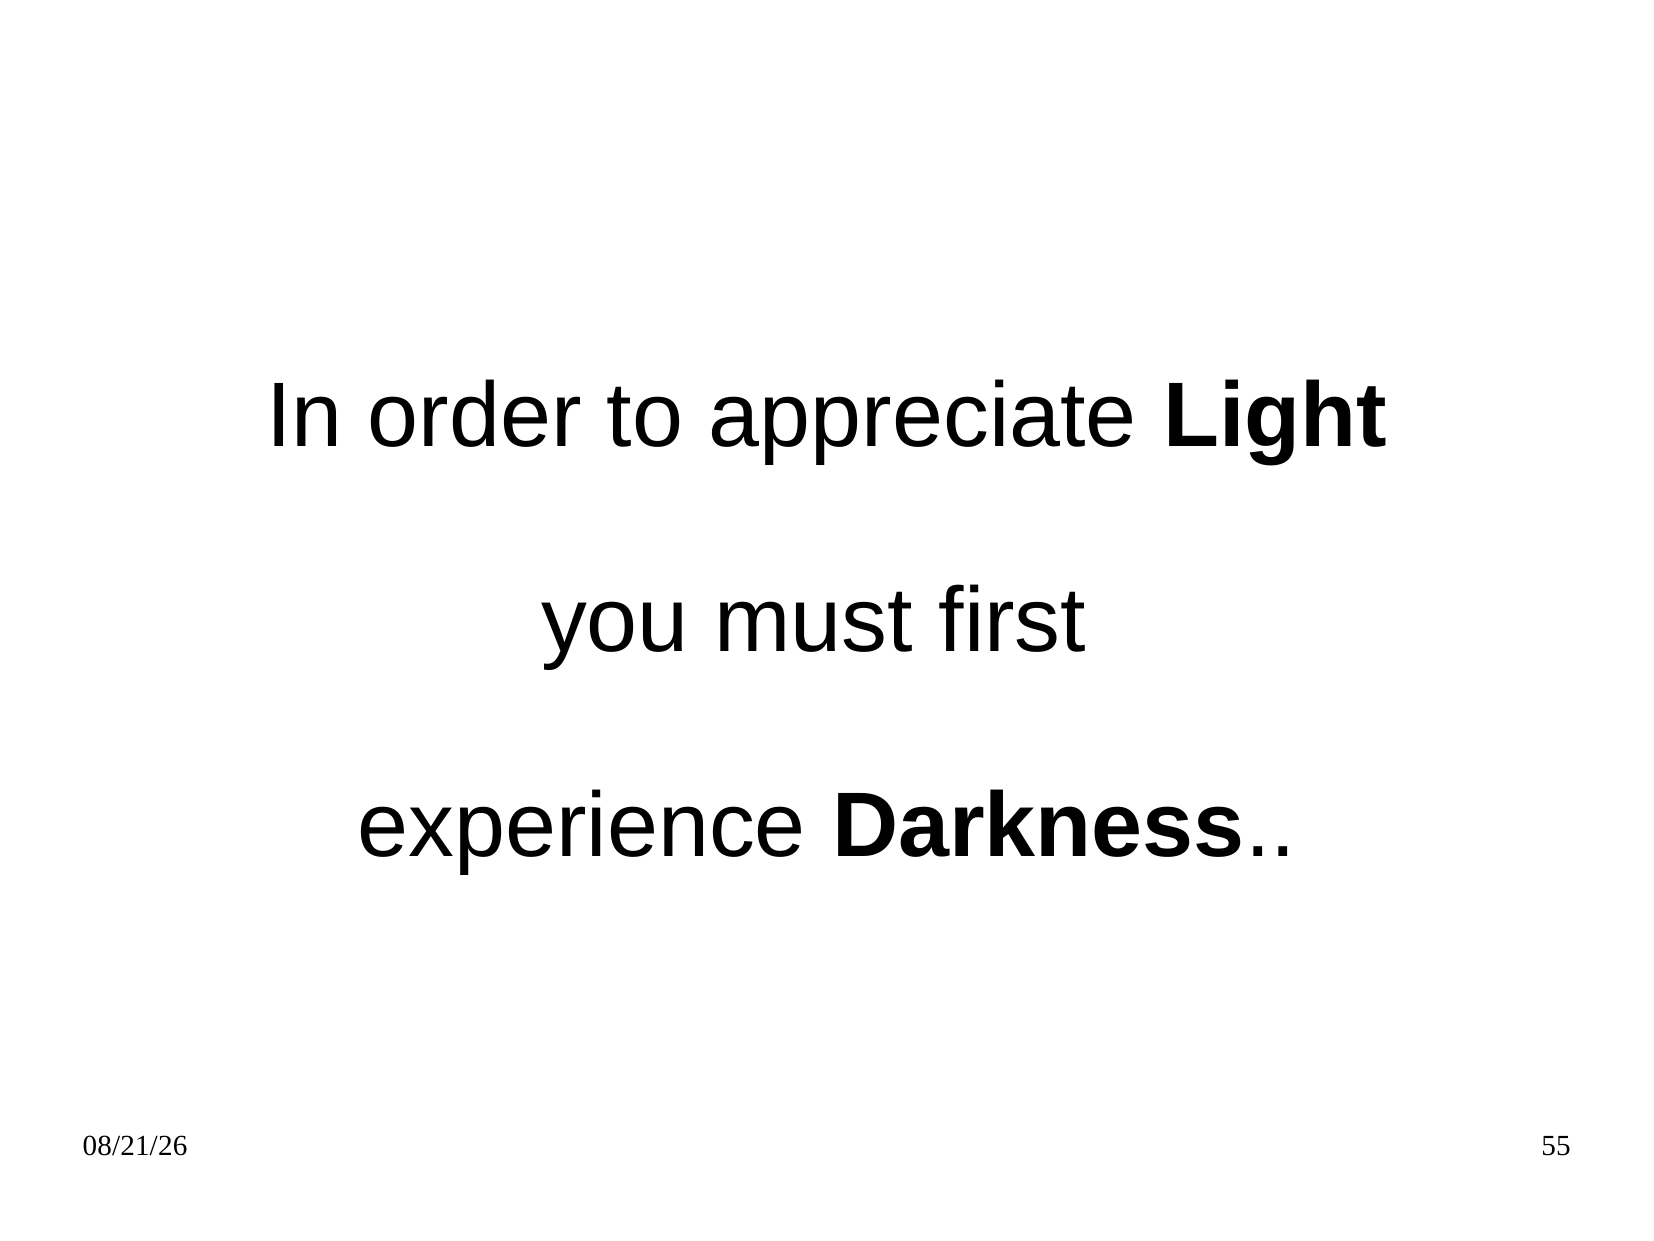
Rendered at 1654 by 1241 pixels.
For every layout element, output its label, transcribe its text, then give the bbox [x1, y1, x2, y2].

title In order to appreciate Light you must first experience Darkness.. [82, 355, 1571, 884]
